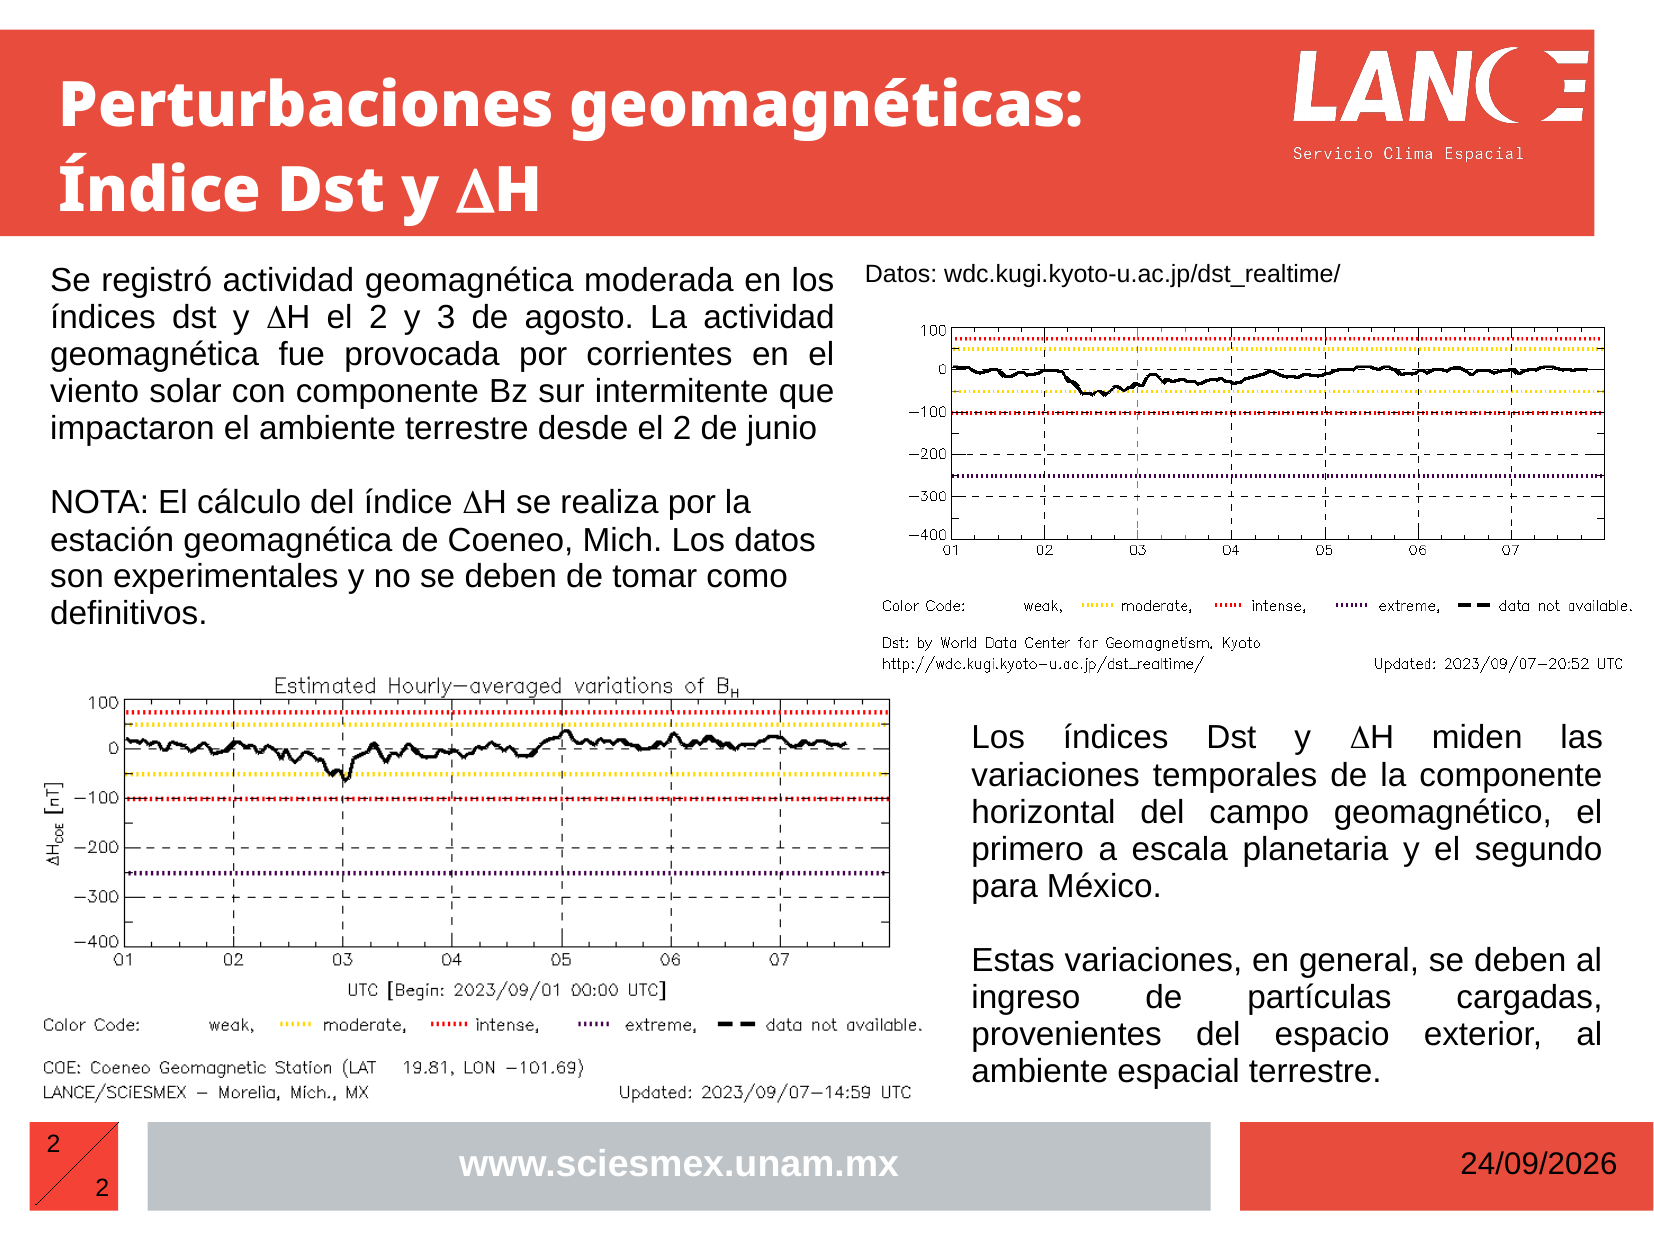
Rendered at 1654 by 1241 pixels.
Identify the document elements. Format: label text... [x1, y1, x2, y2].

text_box Los índices Dst y DH miden las variaciones temporales de la componente horizontal del campo geomagnético, el primero a escala planetaria y el segundo para México. Estas variaciones, en general, se deben al ingreso de partículas cargadas, provenientes del espacio exterior, al ambiente espacial terrestre. [956, 711, 1619, 1097]
text_box Se registró actividad geomagnética moderada en los índices dst y DH el 2 y 3 de agosto. La actividad geomagnética fue provocada por corrientes en el viento solar con componente Bz sur intermitente que impactaron el ambiente terrestre desde el 2 de junio NOTA: El cálculo del índice DH se realiza por la estación geomagnética de Coeneo, Mich. Los datos son experimentales y no se deben de tomar como definitivos. [35, 253, 851, 714]
picture [34, 289, 1642, 1105]
text_box www.sciesmex.unam.mx [153, 1122, 1205, 1205]
picture [1293, 47, 1589, 162]
title Perturbaciones geomagnéticas: Índice Dst y DH [59, 59, 1312, 207]
text_box 07/09/2023 [1424, 1122, 1654, 1205]
text_box Datos: wdc.kugi.kyoto-u.ac.jp/dst_realtime/ [850, 252, 1371, 296]
text_box 2 [35, 1151, 125, 1209]
text_box <número> [31, 1122, 176, 1170]
